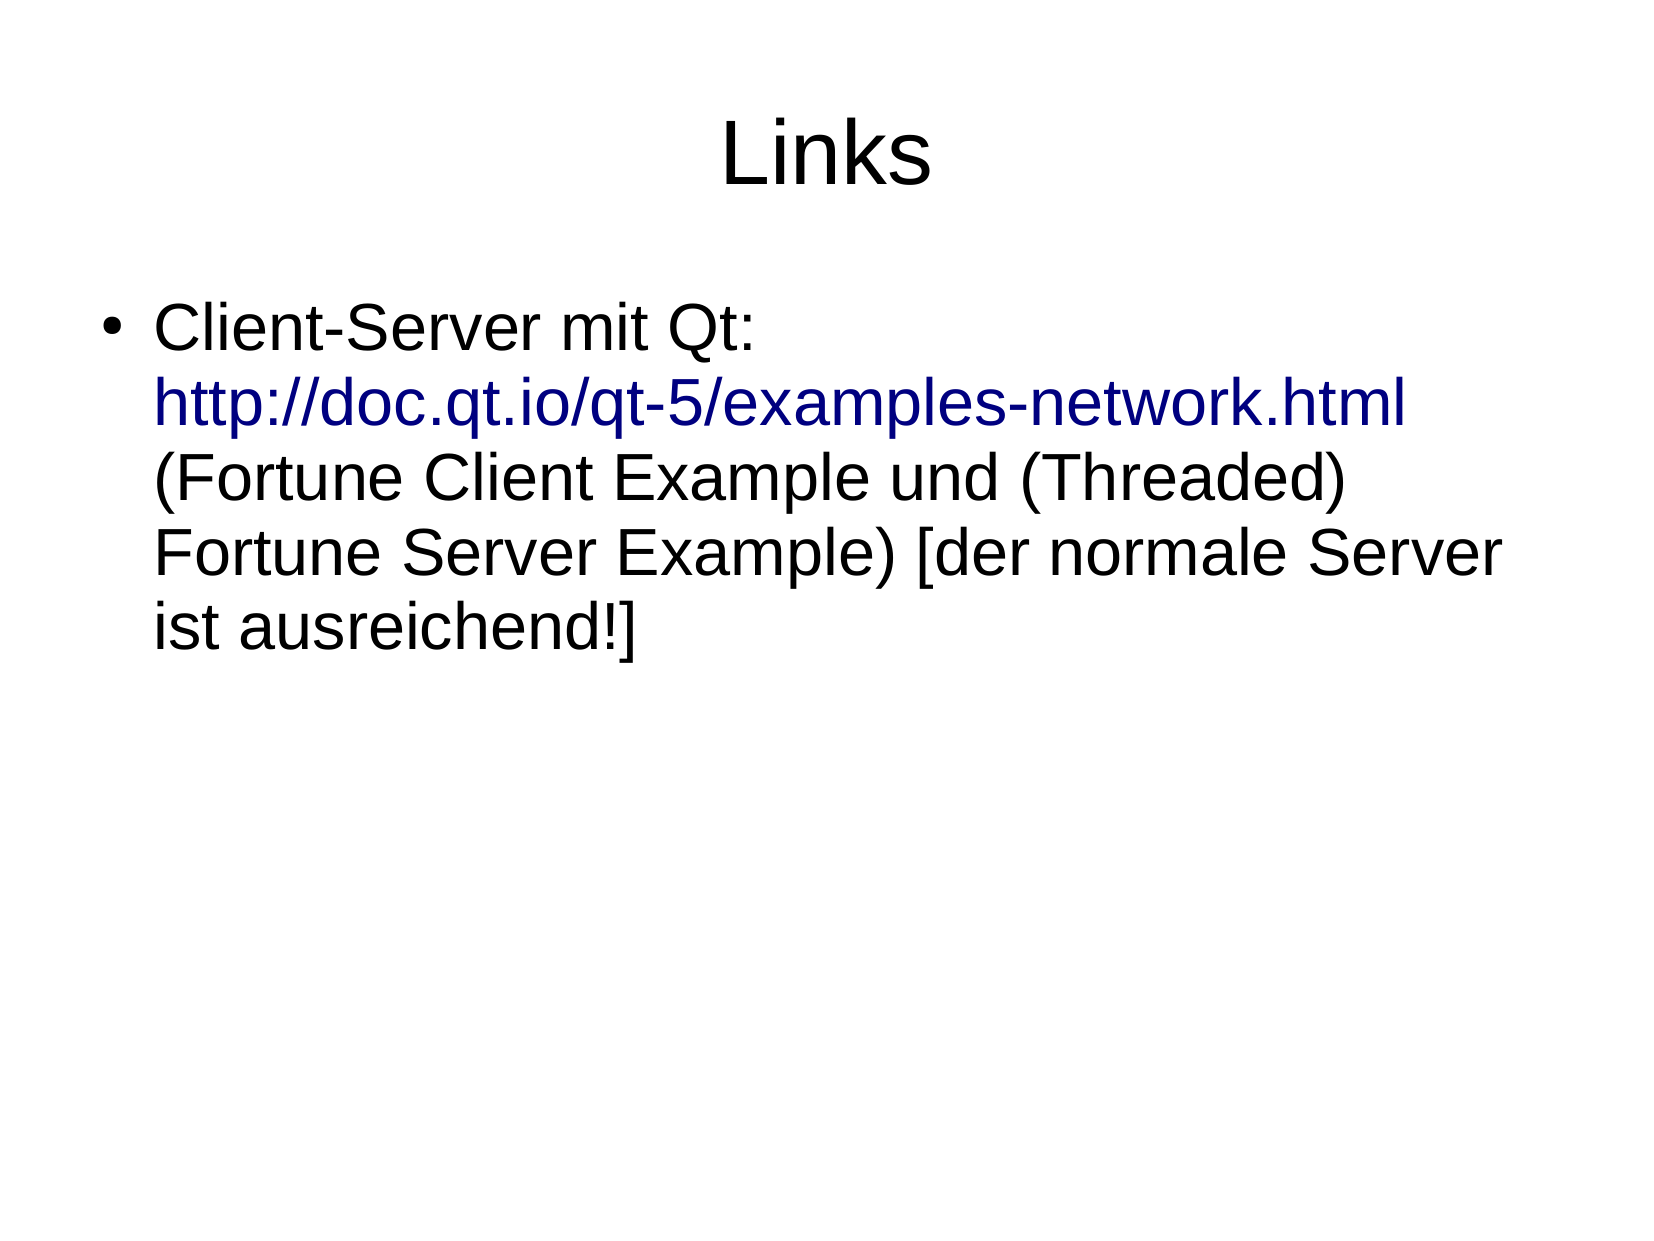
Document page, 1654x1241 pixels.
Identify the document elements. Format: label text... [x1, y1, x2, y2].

title Links [82, 49, 1571, 257]
list Client-Server mit Qt: http://doc.qt.io/qt-5/examples-network.html (Fortune Client Example und (Threaded) Fortune Server Example) [der normale Server ist ausreichend!] [82, 290, 1571, 1010]
